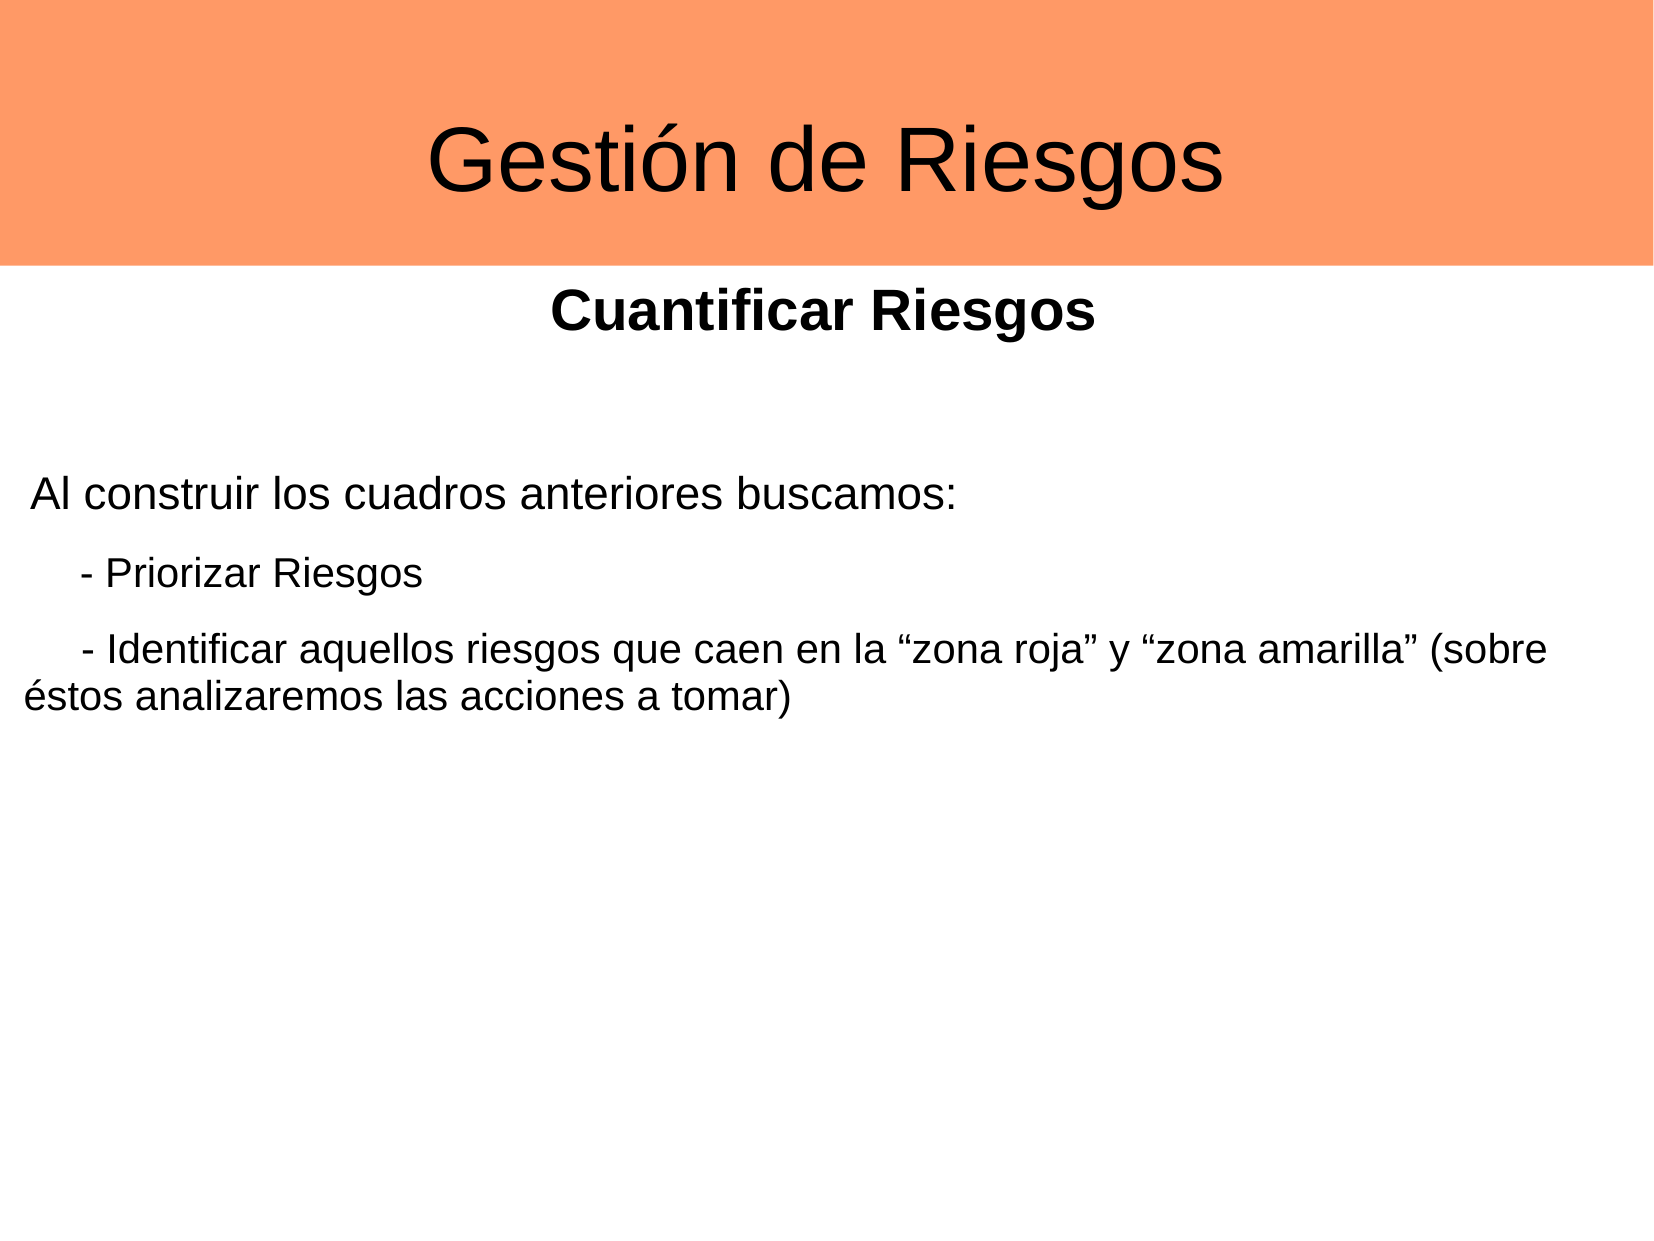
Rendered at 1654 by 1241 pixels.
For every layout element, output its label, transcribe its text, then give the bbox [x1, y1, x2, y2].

text_box Gestión de Riesgos [82, 56, 1571, 249]
text_box Cuantificar Riesgos Al construir los cuadros anteriores buscamos: - Priorizar Riesgos - Identificar aquellos riesgos que caen en la “zona roja” y “zona amarilla” (sobre éstos analizaremos las acciones a tomar) [23, 277, 1619, 1106]
text_box [0, 0, 1654, 266]
